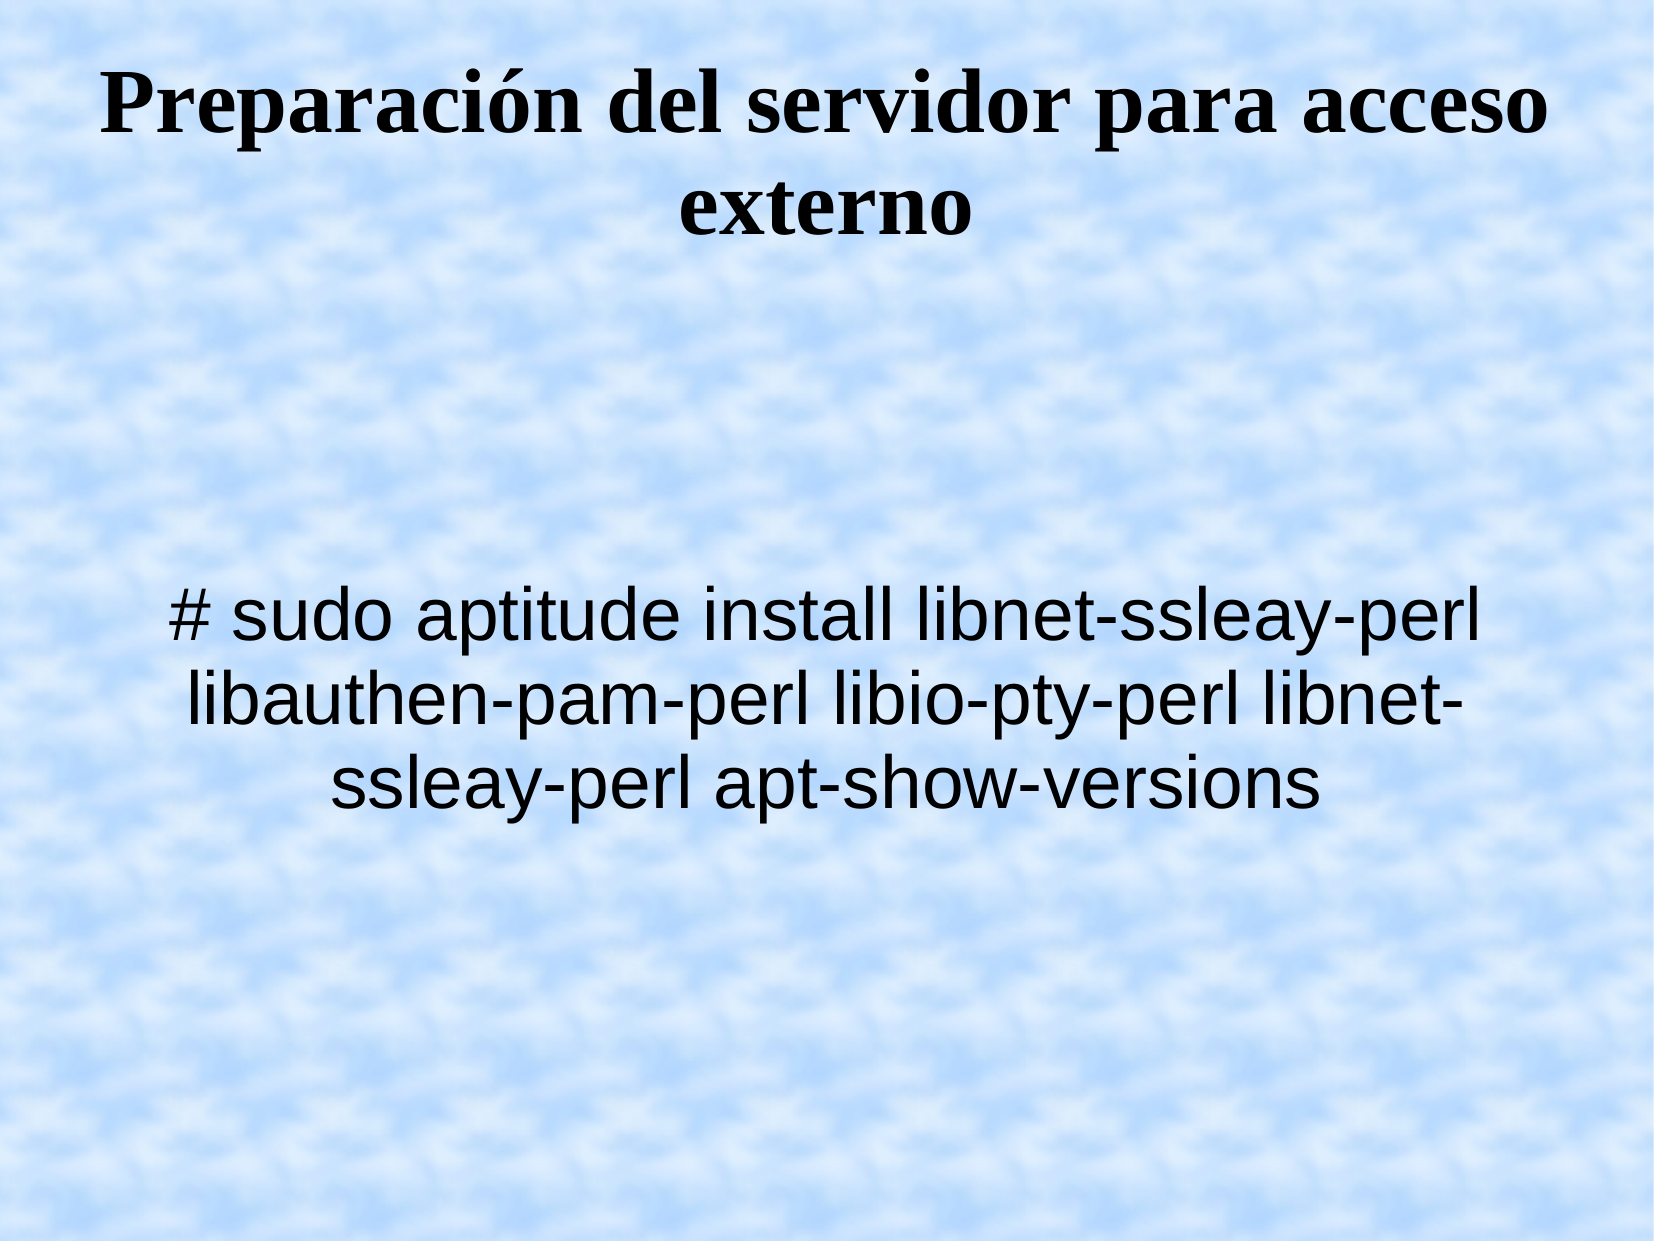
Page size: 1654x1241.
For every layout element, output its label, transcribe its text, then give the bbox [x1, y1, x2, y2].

subtitle # sudo aptitude install libnet-ssleay-perl libauthen-pam-perl libio-pty-perl libnet-ssleay-perl apt-show-versions [82, 297, 1571, 1102]
picture [0, 0, 1654, 1241]
title Preparación del servidor para acceso externo [82, 33, 1571, 273]
